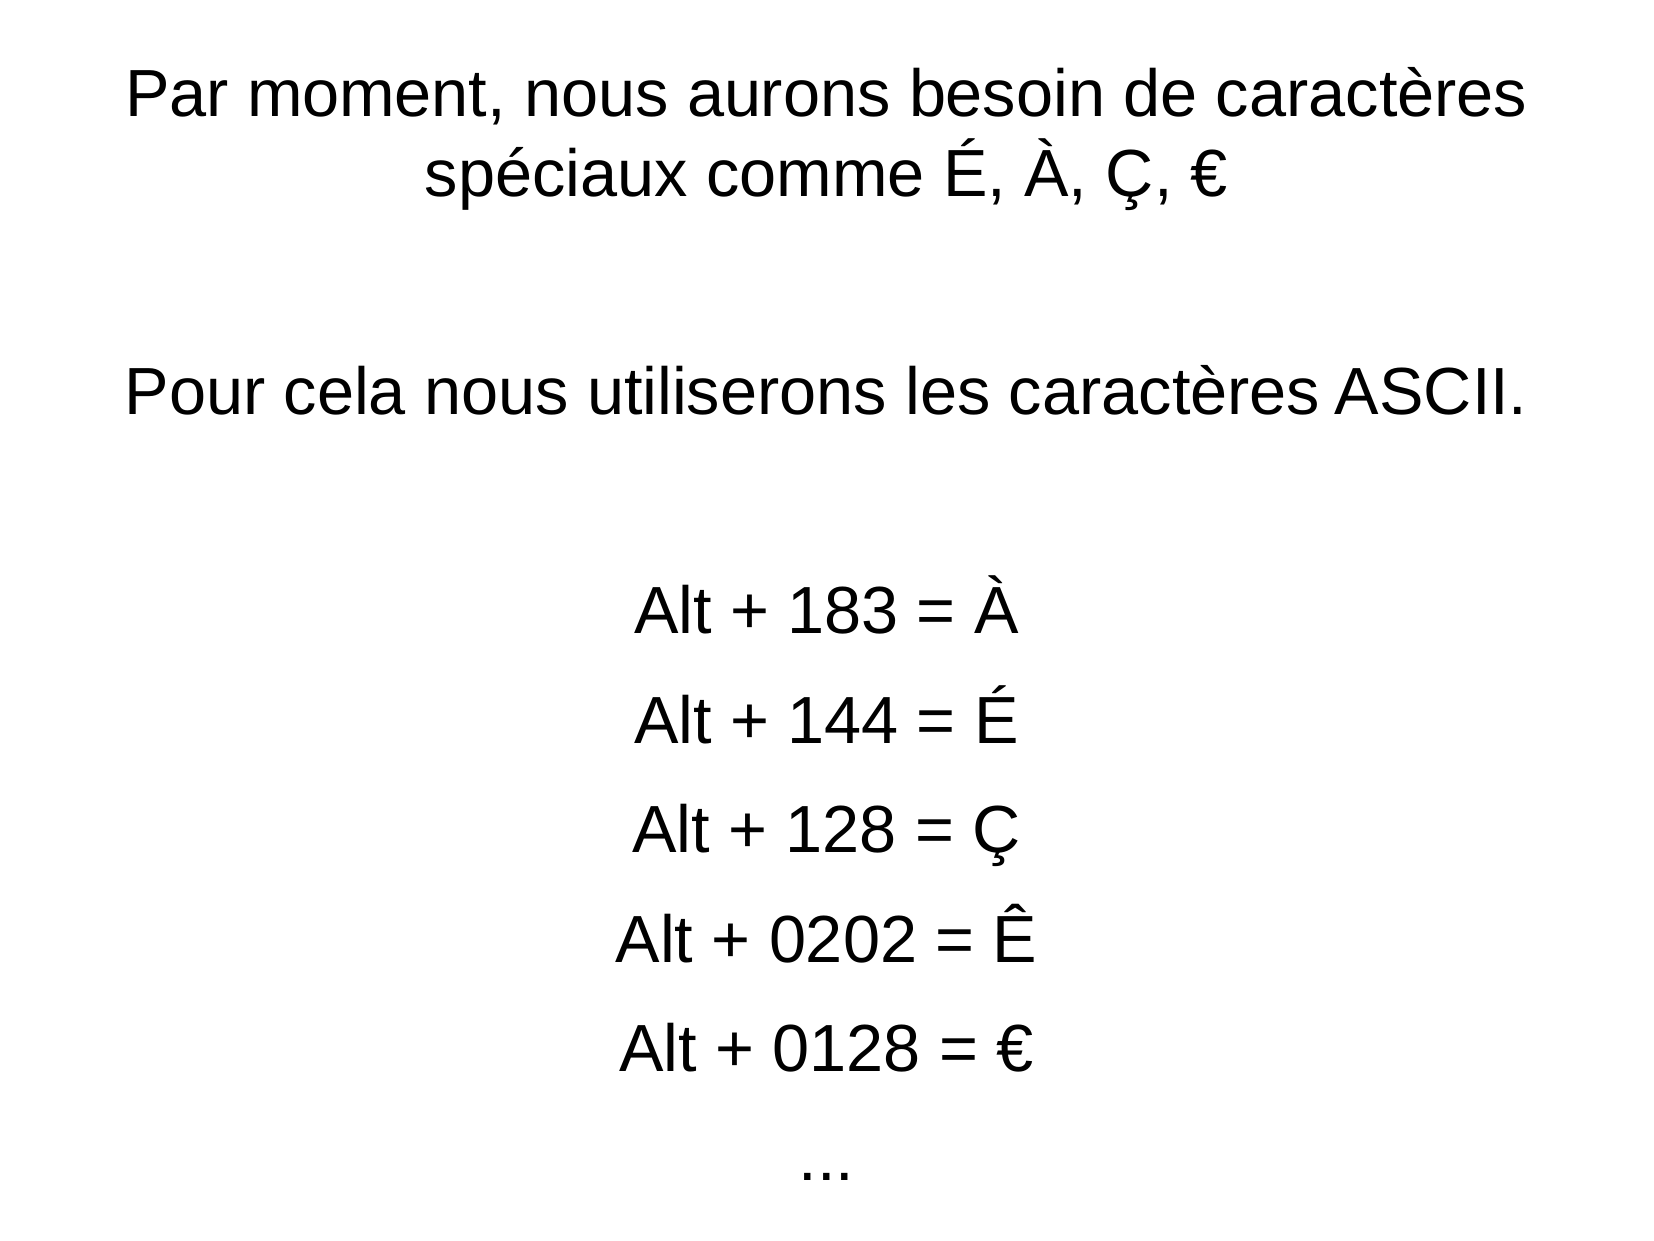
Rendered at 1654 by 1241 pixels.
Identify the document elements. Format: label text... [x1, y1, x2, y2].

subtitle Par moment, nous aurons besoin de caractères spéciaux comme É, À, Ç, € Pour cela nous utiliserons les caractères ASCII. Alt + 183 = À Alt + 144 = É Alt + 128 = Ç Alt + 0202 = Ê Alt + 0128 = € ... [82, 49, 1571, 1109]
